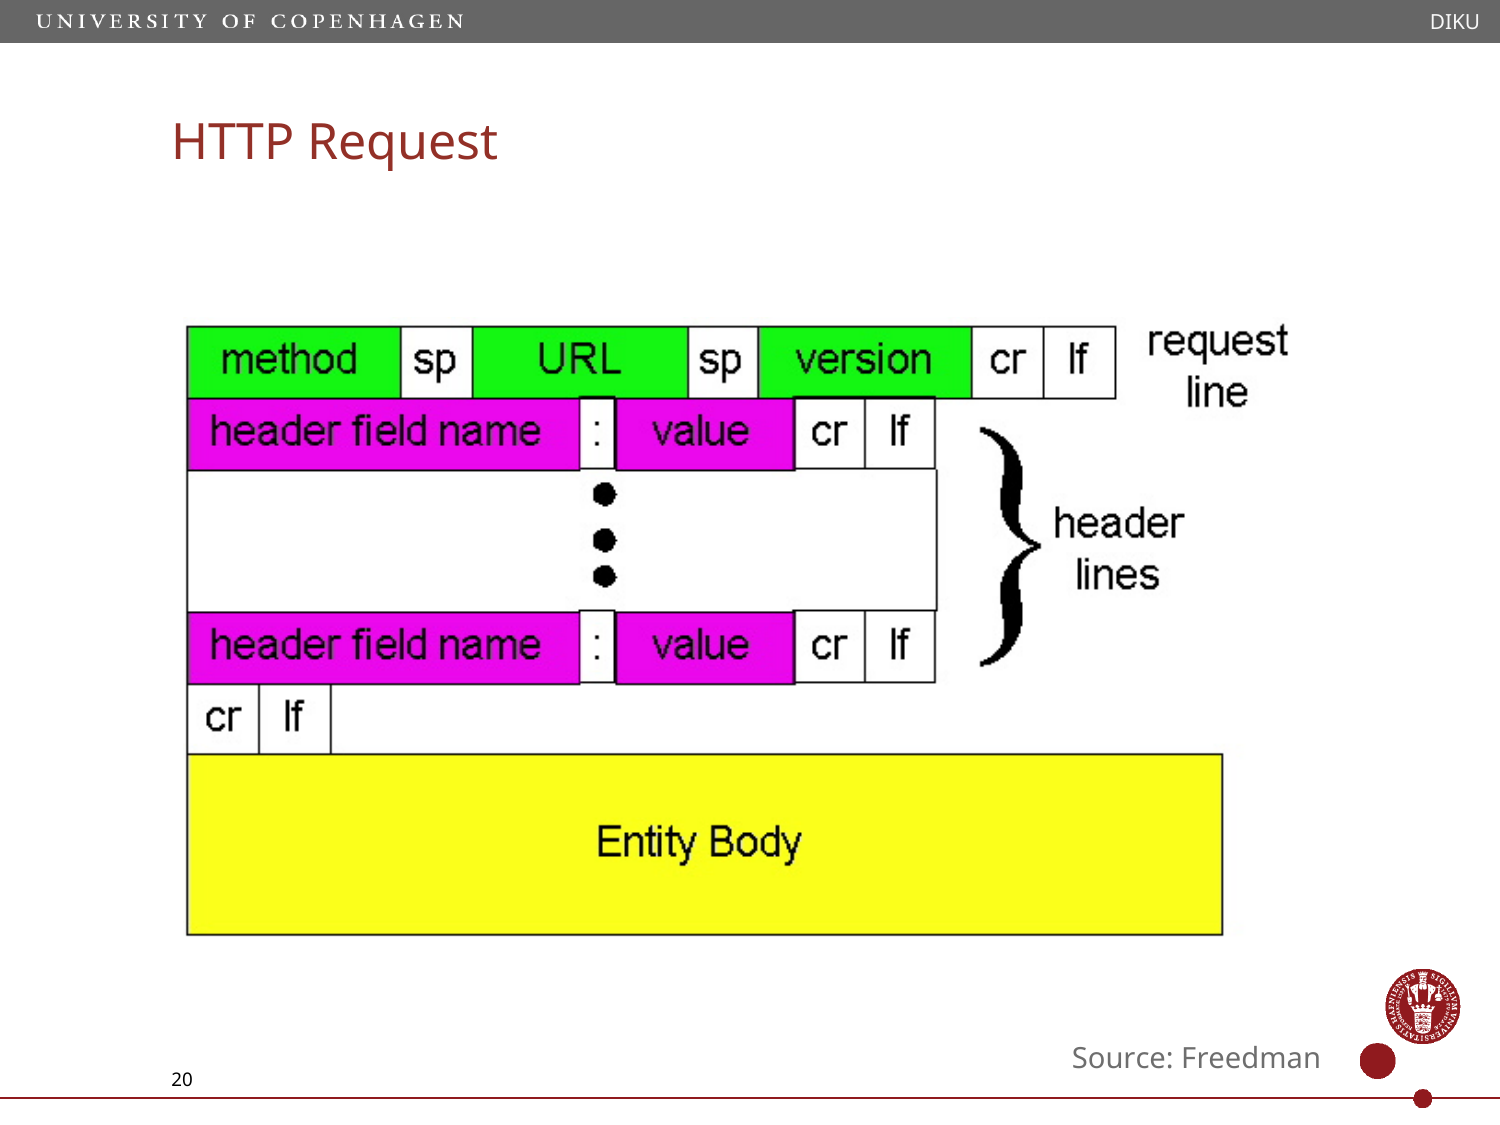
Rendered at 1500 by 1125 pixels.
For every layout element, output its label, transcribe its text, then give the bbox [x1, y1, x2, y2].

title HTTP Request [171, 75, 1329, 171]
text_box Source: Freedman [1057, 1031, 1377, 1083]
text_box DIKU [469, 0, 1495, 43]
text_box <number> [171, 1067, 522, 1092]
picture [0, 317, 1500, 1122]
